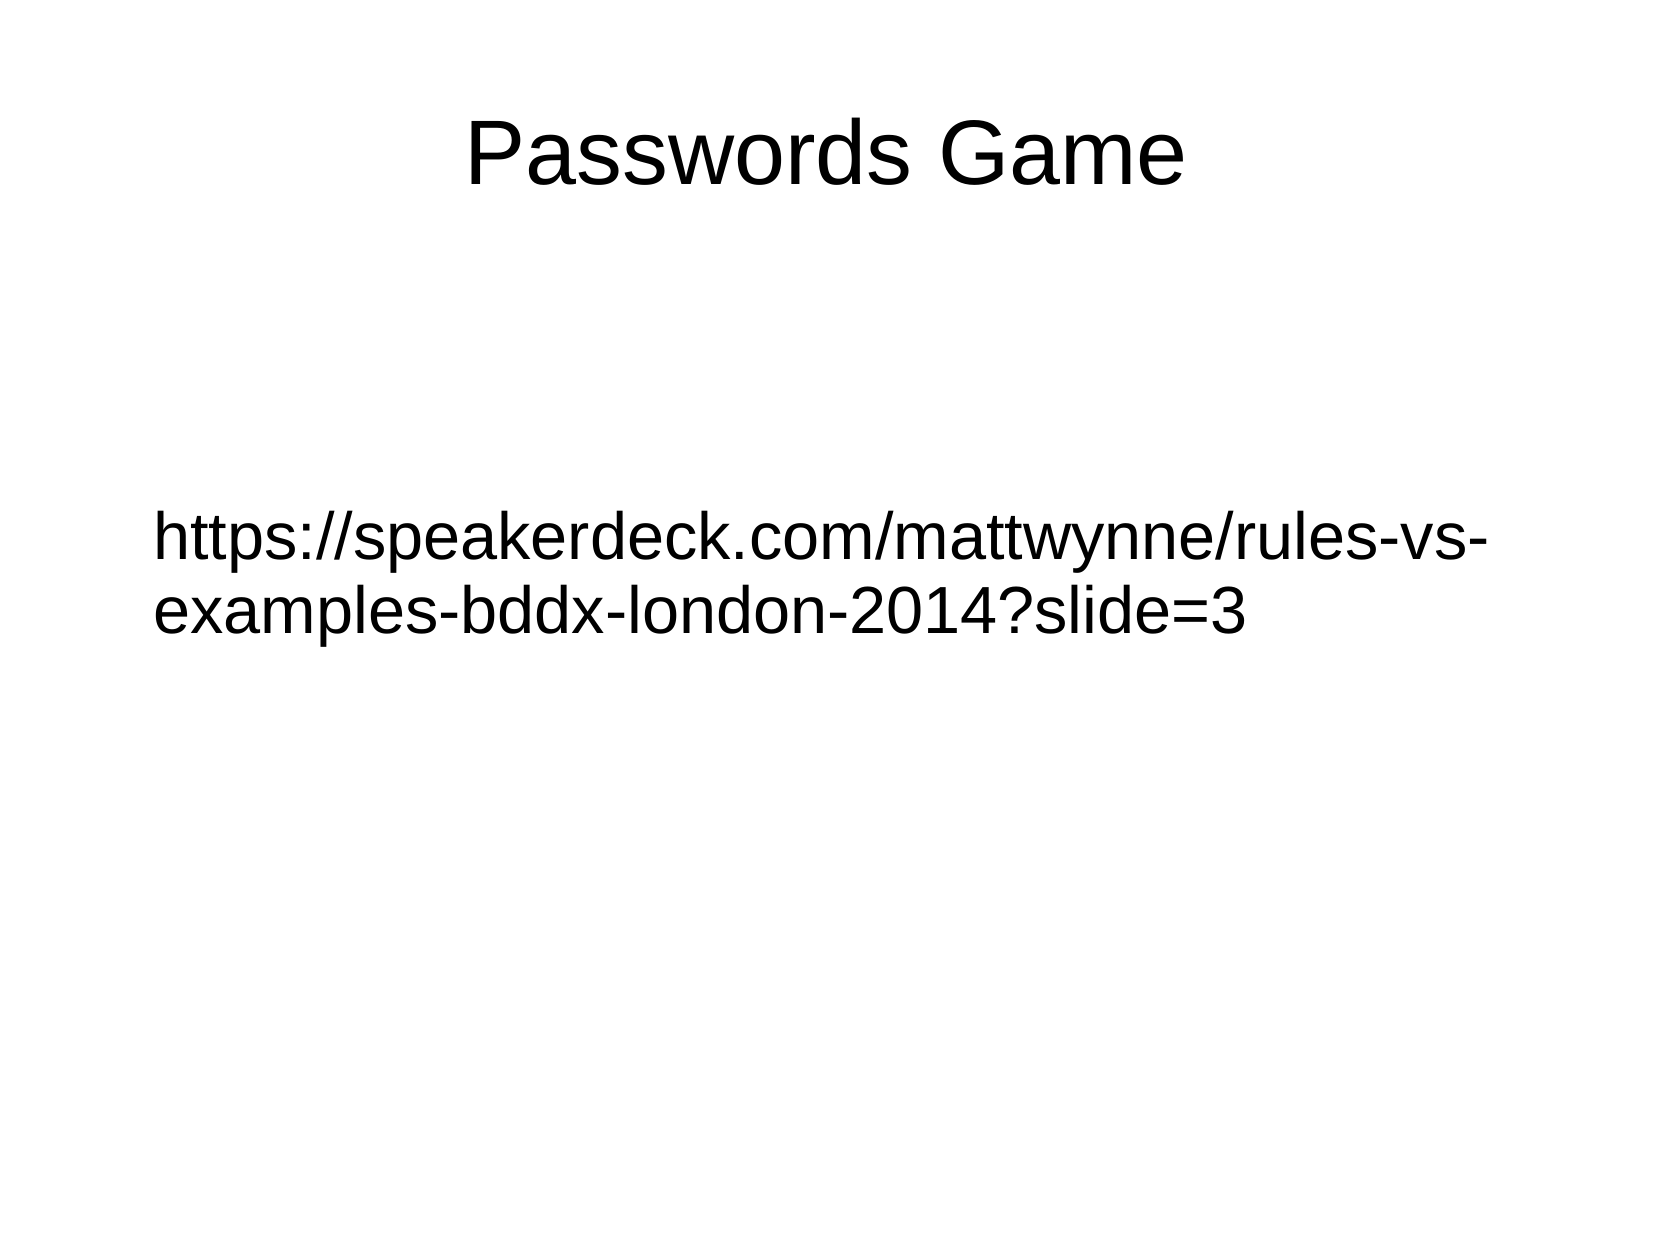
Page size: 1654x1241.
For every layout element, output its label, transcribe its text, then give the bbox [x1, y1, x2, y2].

title Passwords Game [82, 49, 1571, 257]
list https://speakerdeck.com/mattwynne/rules-vs-examples-bddx-london-2014?slide=3 [82, 290, 1571, 1010]
